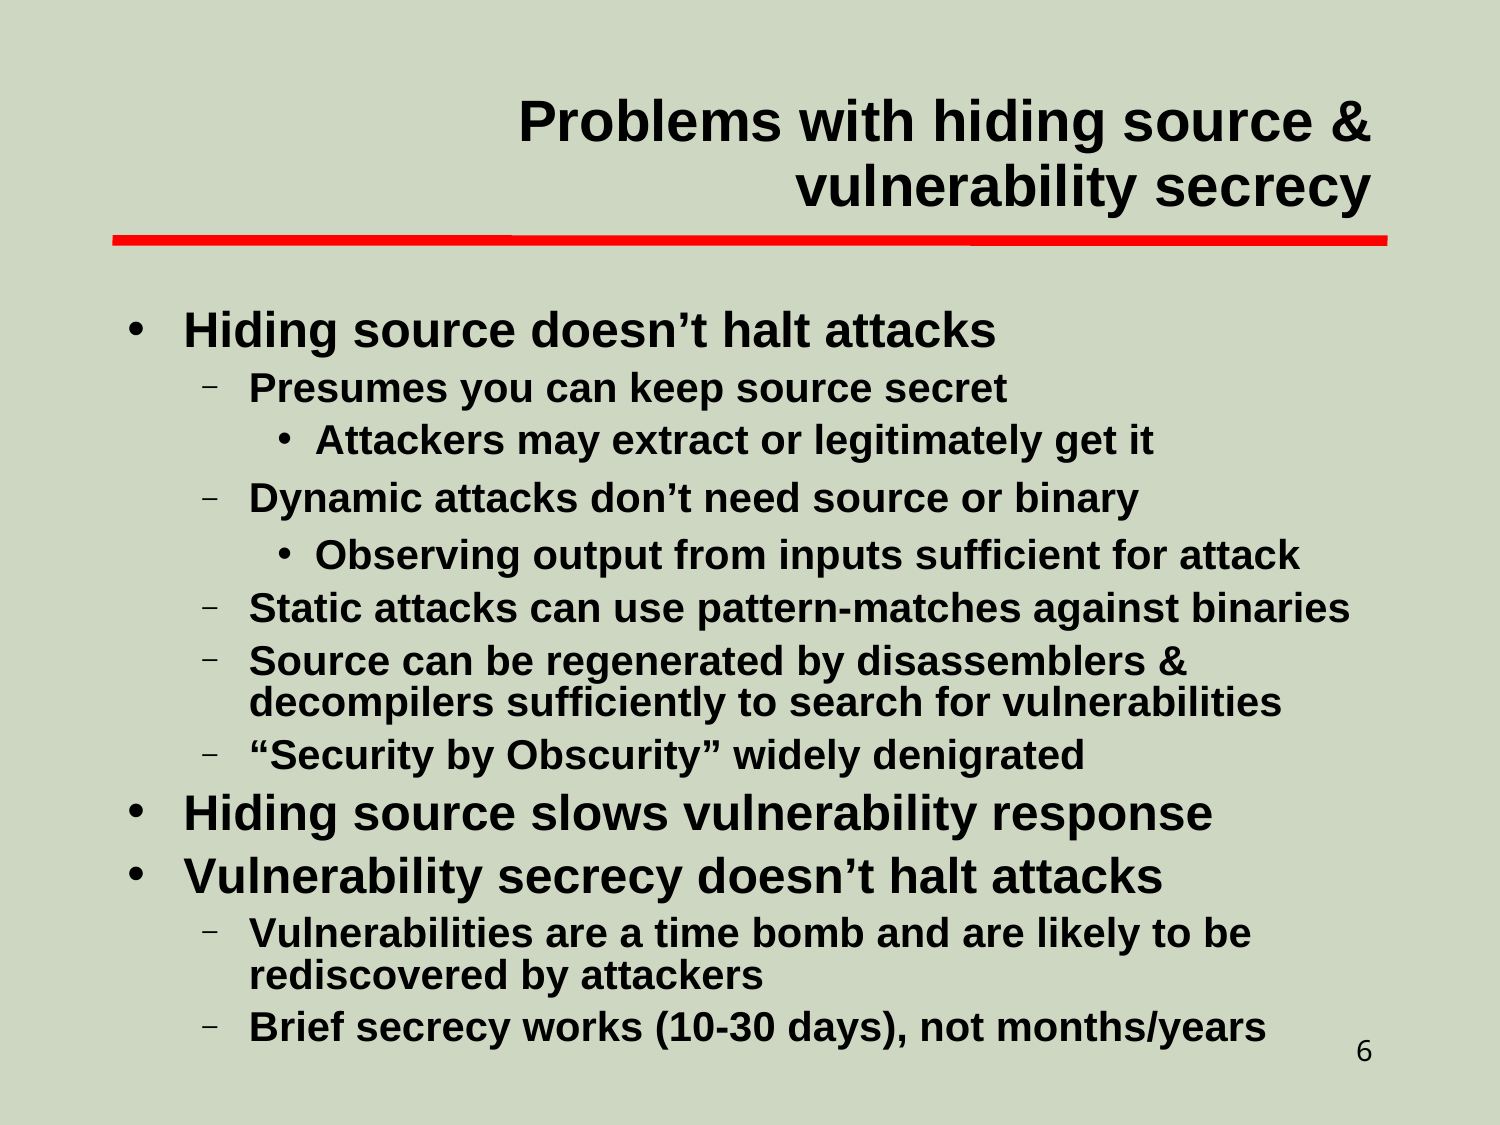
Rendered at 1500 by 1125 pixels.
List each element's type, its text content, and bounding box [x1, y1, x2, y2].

title Problems with hiding source & vulnerability secrecy [337, 81, 1388, 228]
list Hiding source doesn’t halt attacks Presumes you can keep source secret Attackers may extract or legitimately get it Dynamic attacks don’t need source or binary Observing output from inputs sufficient for attack Static attacks can use pattern-matches against binaries Source can be regenerated by disassemblers & decompilers sufficiently to search for vulnerabilities “Security by Obscurity” widely denigrated Hiding source slows vulnerability response Vulnerability secrecy doesn’t halt attacks Vulnerabilities are a time bomb and are likely to be rediscovered by attackers Brief secrecy works (10-30 days), not months/years [112, 299, 1388, 1062]
